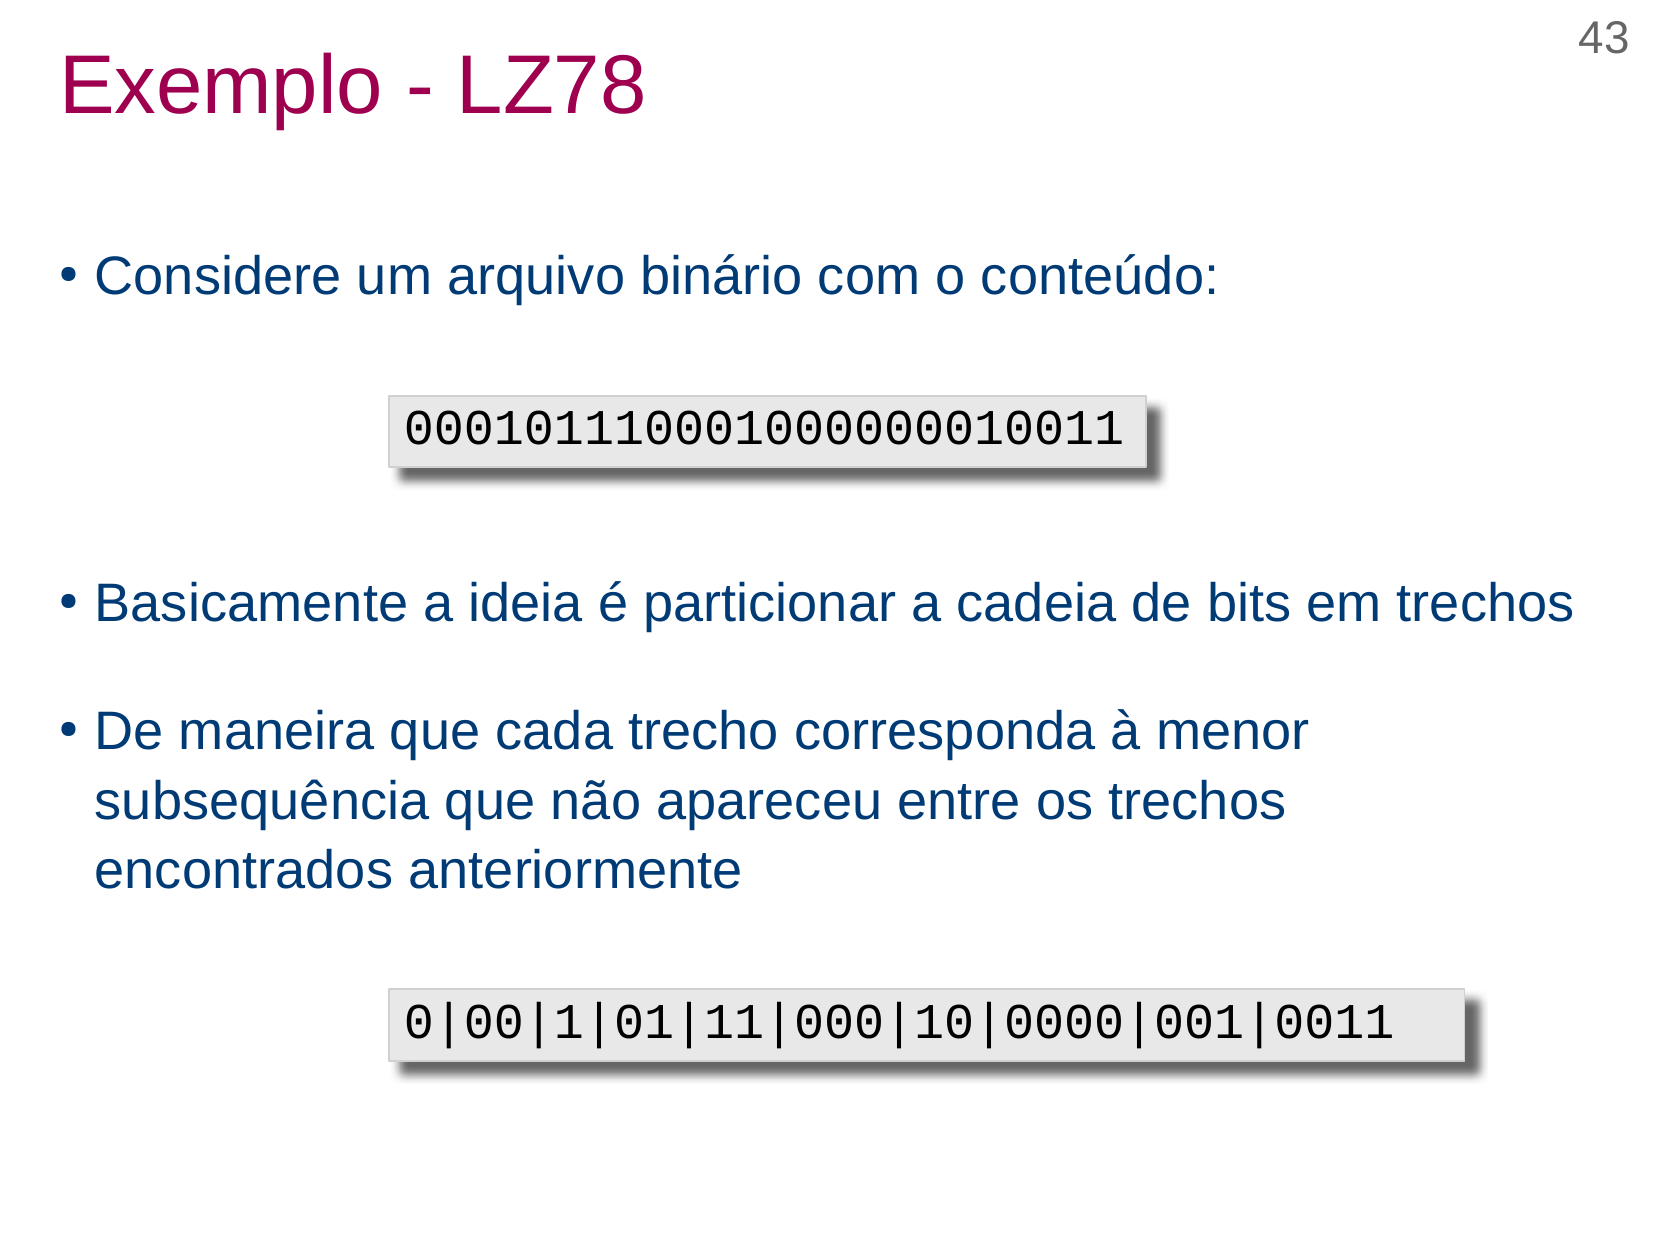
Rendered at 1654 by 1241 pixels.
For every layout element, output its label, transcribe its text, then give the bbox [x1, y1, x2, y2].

list Considere um arquivo binário com o conteúdo: Basicamente a ideia é particionar a cadeia de bits em trechos De maneira que cada trecho corresponda à menor subsequência que não apareceu entre os trechos encontrados anteriormente [59, 236, 1595, 1211]
text_box 0|00|1|01|11|000|10|0000|001|0011 [389, 989, 1465, 1061]
title Exemplo - LZ78 [59, 29, 1595, 148]
text_box 000101110001000000010011 [389, 395, 1146, 468]
